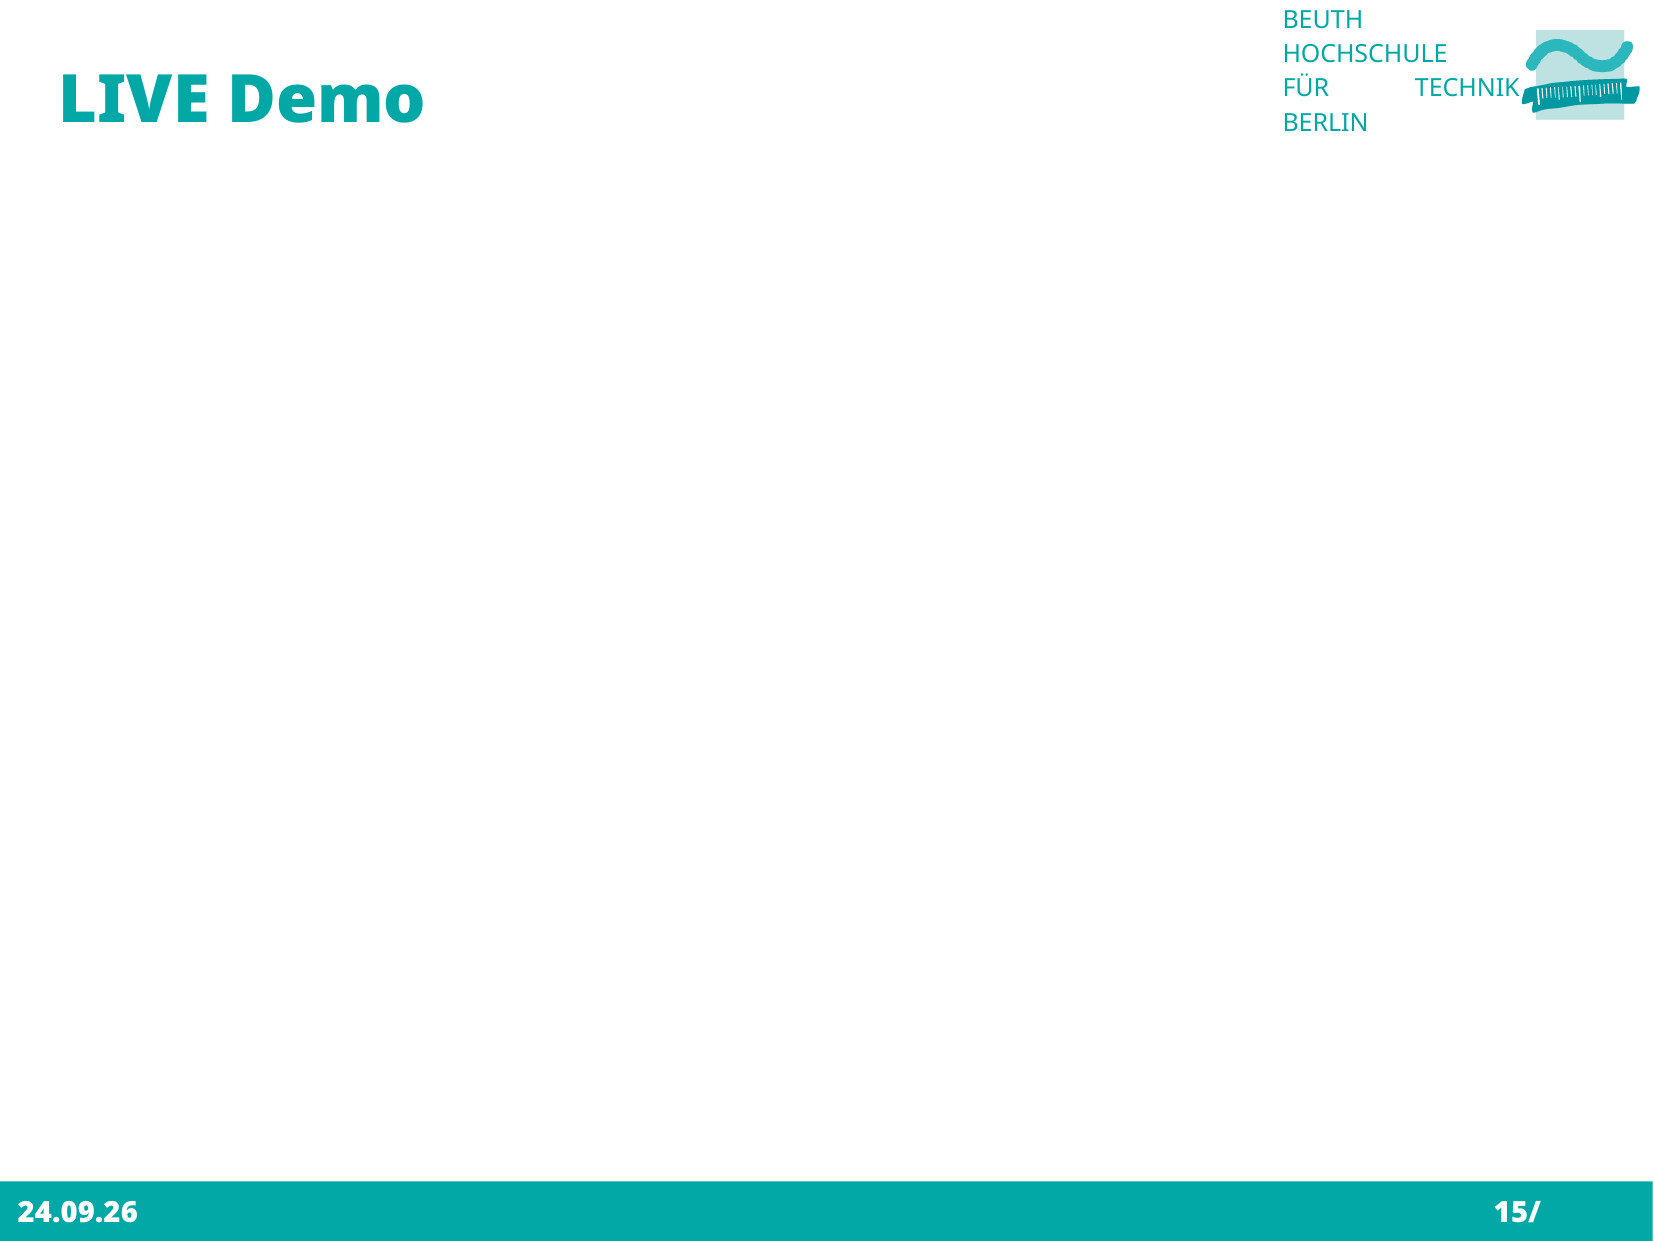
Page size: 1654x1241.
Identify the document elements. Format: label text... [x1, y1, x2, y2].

title LIVE Demo [58, 35, 1240, 142]
picture [1522, 30, 1640, 120]
